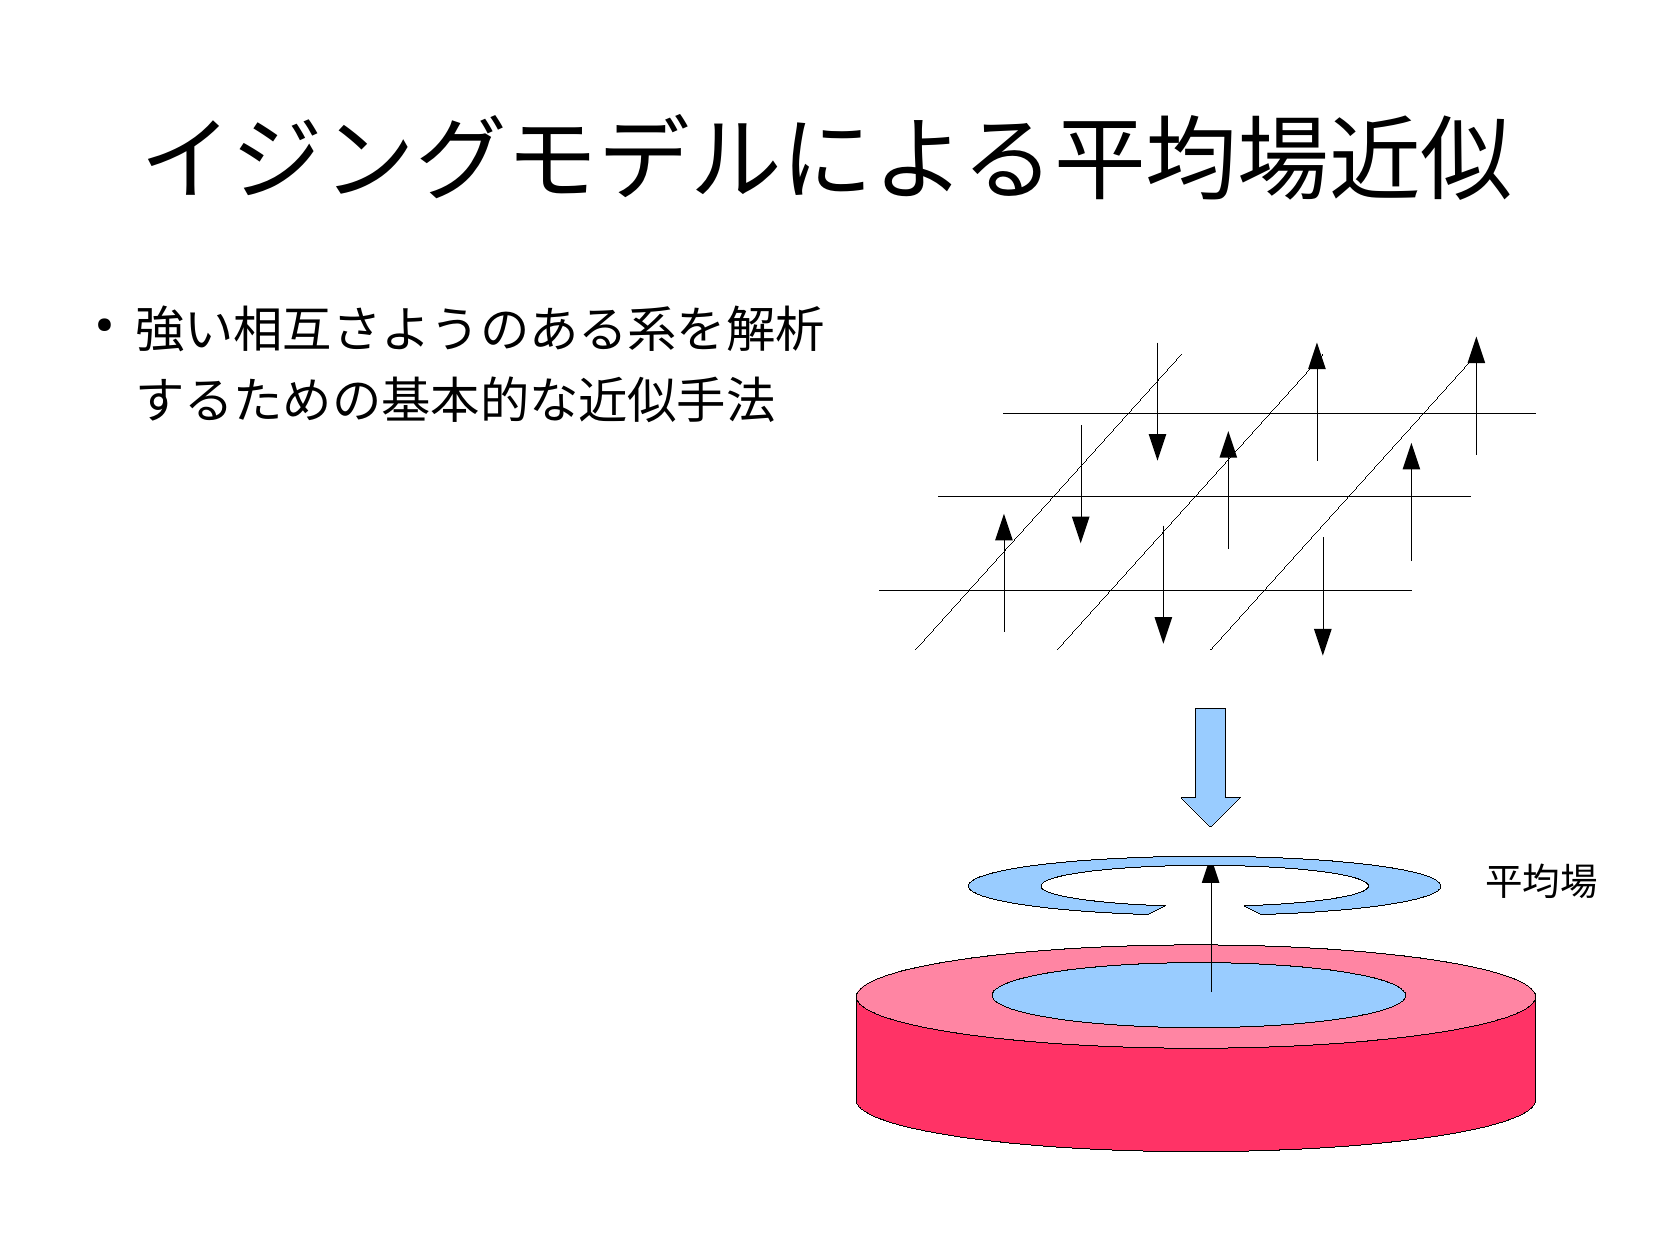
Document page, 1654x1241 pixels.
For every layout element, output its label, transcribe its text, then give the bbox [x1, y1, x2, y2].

text_box [968, 856, 1441, 915]
title イジングモデルによる平均場近似 [82, 56, 1571, 250]
text_box [992, 962, 1406, 1028]
list 強い相互さようのある系を解析するための基本的な近似手法 [82, 290, 827, 502]
text_box [1181, 708, 1241, 827]
text_box 平均場 [1470, 844, 1613, 897]
text_box [856, 1000, 1536, 1152]
